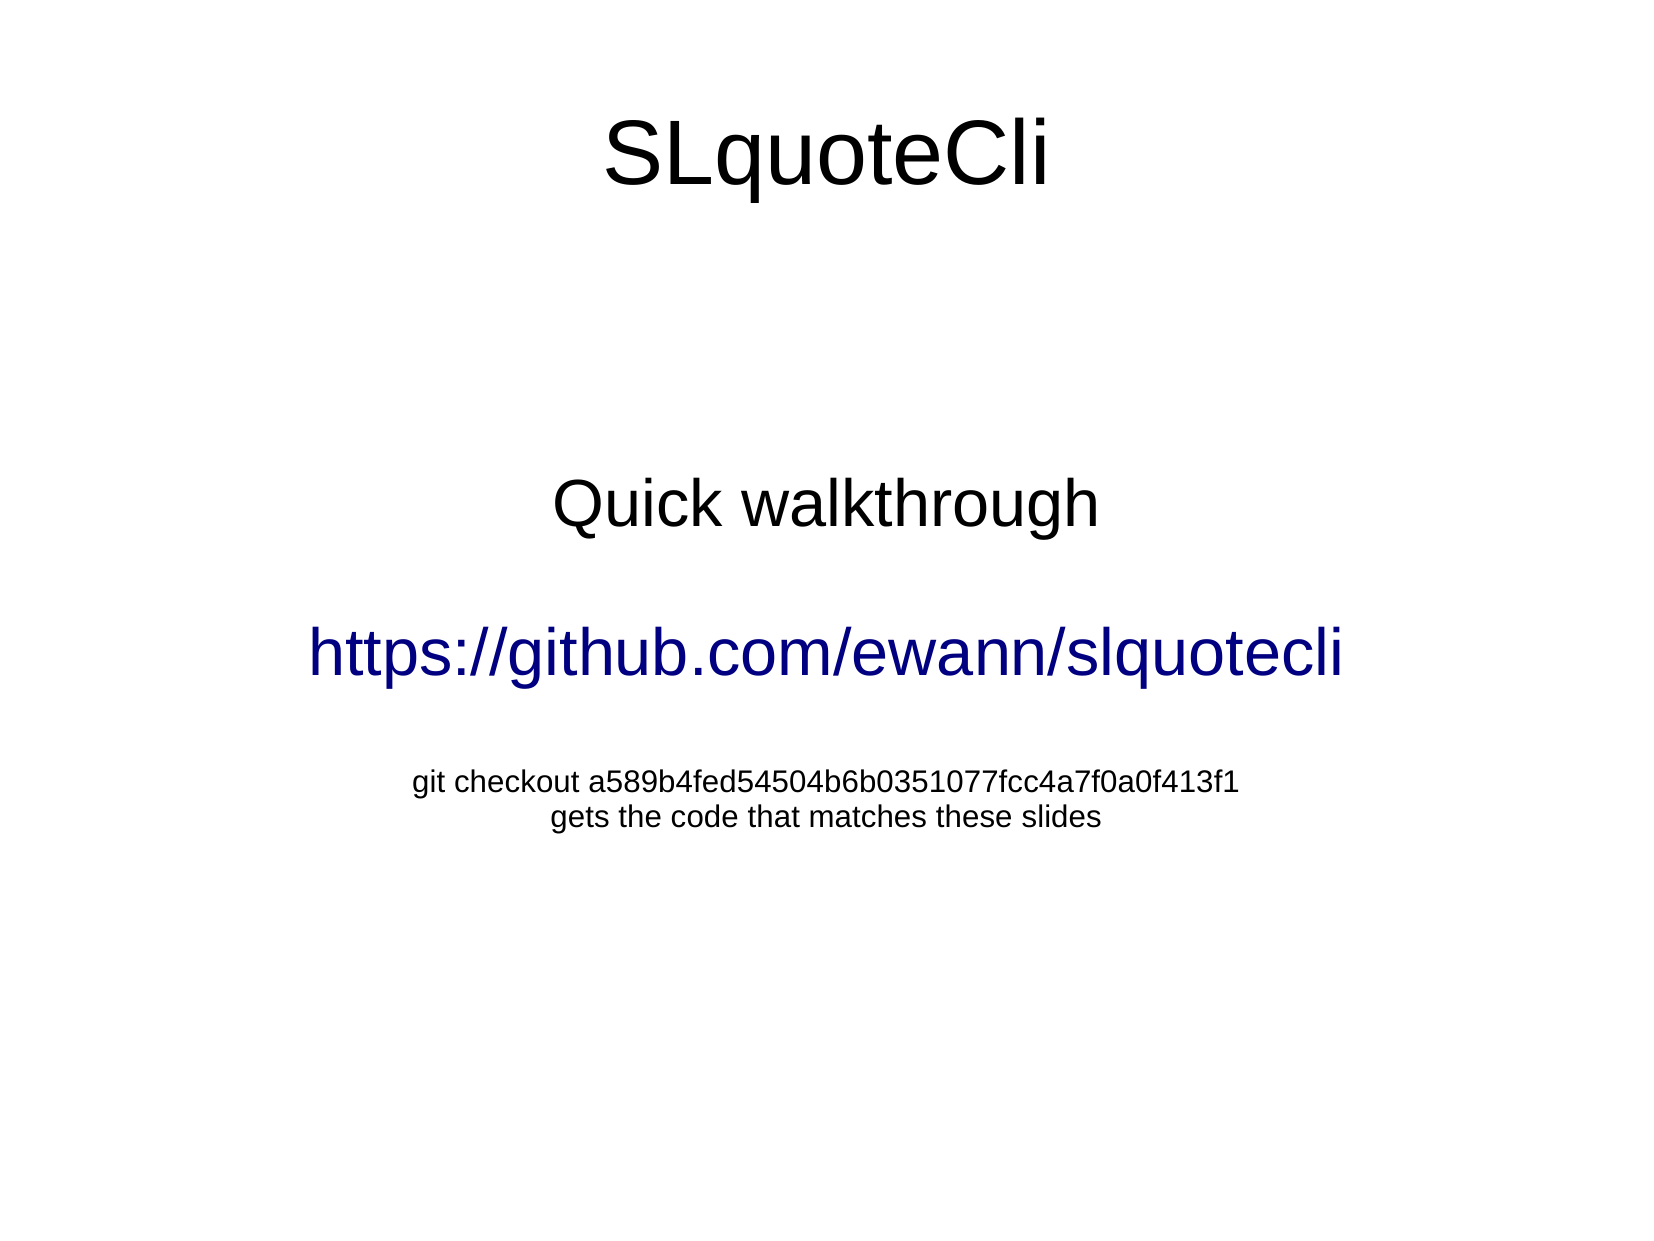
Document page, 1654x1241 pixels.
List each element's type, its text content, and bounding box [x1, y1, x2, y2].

subtitle Quick walkthrough https://github.com/ewann/slquotecli git checkout a589b4fed54504b6b0351077fcc4a7f0a0f413f1 gets the code that matches these slides [82, 290, 1571, 1010]
title SLquoteCli [82, 49, 1571, 257]
